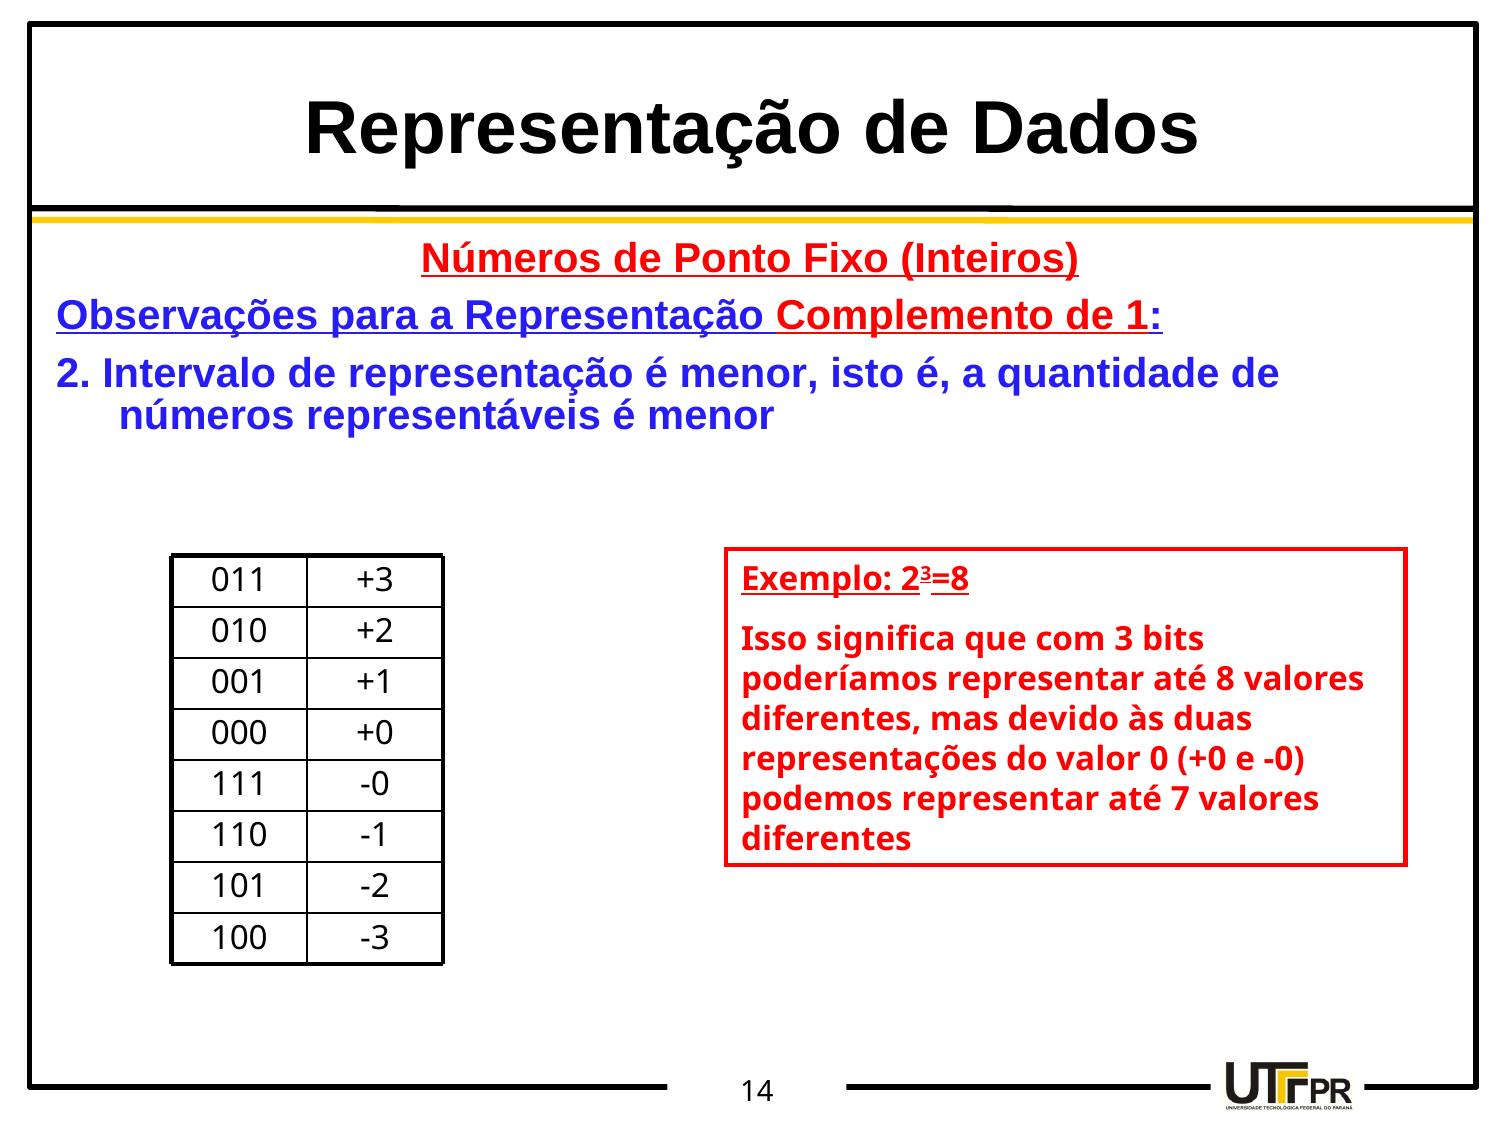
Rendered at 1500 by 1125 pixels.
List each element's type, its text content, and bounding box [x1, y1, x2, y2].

text_box 001 [174, 659, 306, 708]
text_box +3 [308, 558, 441, 606]
text_box -0 [308, 761, 441, 810]
text_box +0 [308, 710, 441, 759]
text_box 100 [174, 914, 306, 962]
text_box Exemplo: 23=8 Isso significa que com 3 bits poderíamos representar até 8 valores diferentes, mas devido às duas representações do valor 0 (+0 e -0) podemos representar até 7 valores diferentes [726, 549, 1406, 865]
text_box 011 [174, 558, 306, 606]
text_box +1 [308, 659, 441, 708]
text_box 110 [174, 812, 306, 861]
list Números de Ponto Fixo (Inteiros) Observações para a Representação Complemento de 1: 2. Intervalo de representação é menor, isto é, a quantidade de números representáveis é menor [41, 231, 1459, 1001]
text_box 010 [174, 608, 306, 657]
text_box -1 [308, 812, 441, 861]
picture [1225, 1062, 1353, 1110]
text_box -3 [308, 914, 441, 962]
text_box +2 [308, 608, 441, 657]
text_box 000 [174, 710, 306, 759]
title Representação de Dados [29, 85, 1477, 180]
text_box -2 [308, 863, 441, 912]
text_box 111 [174, 761, 306, 810]
text_box 101 [174, 863, 306, 912]
